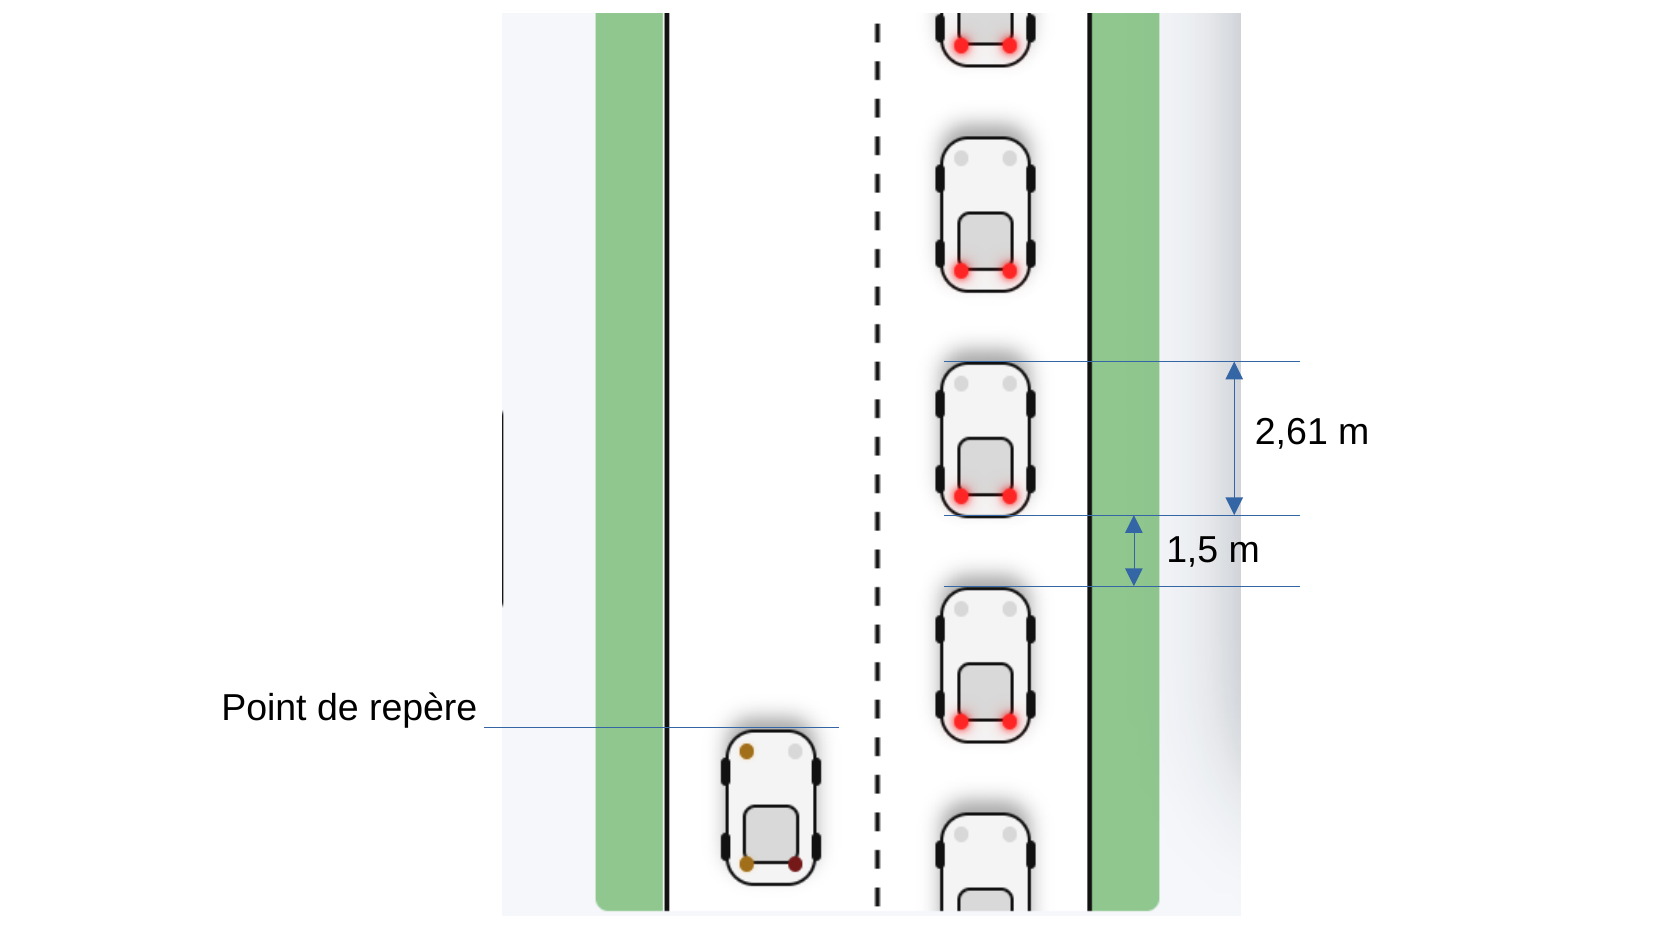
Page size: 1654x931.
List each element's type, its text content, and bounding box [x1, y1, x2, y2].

picture [1235, 380, 1241, 497]
picture [1235, 504, 1241, 515]
picture [1135, 516, 1241, 586]
text_box 2,61 m [1240, 403, 1418, 502]
picture [1235, 362, 1241, 373]
text_box 1,5 m [1151, 521, 1329, 621]
picture [502, 13, 1241, 916]
text_box Point de repère [206, 679, 504, 736]
